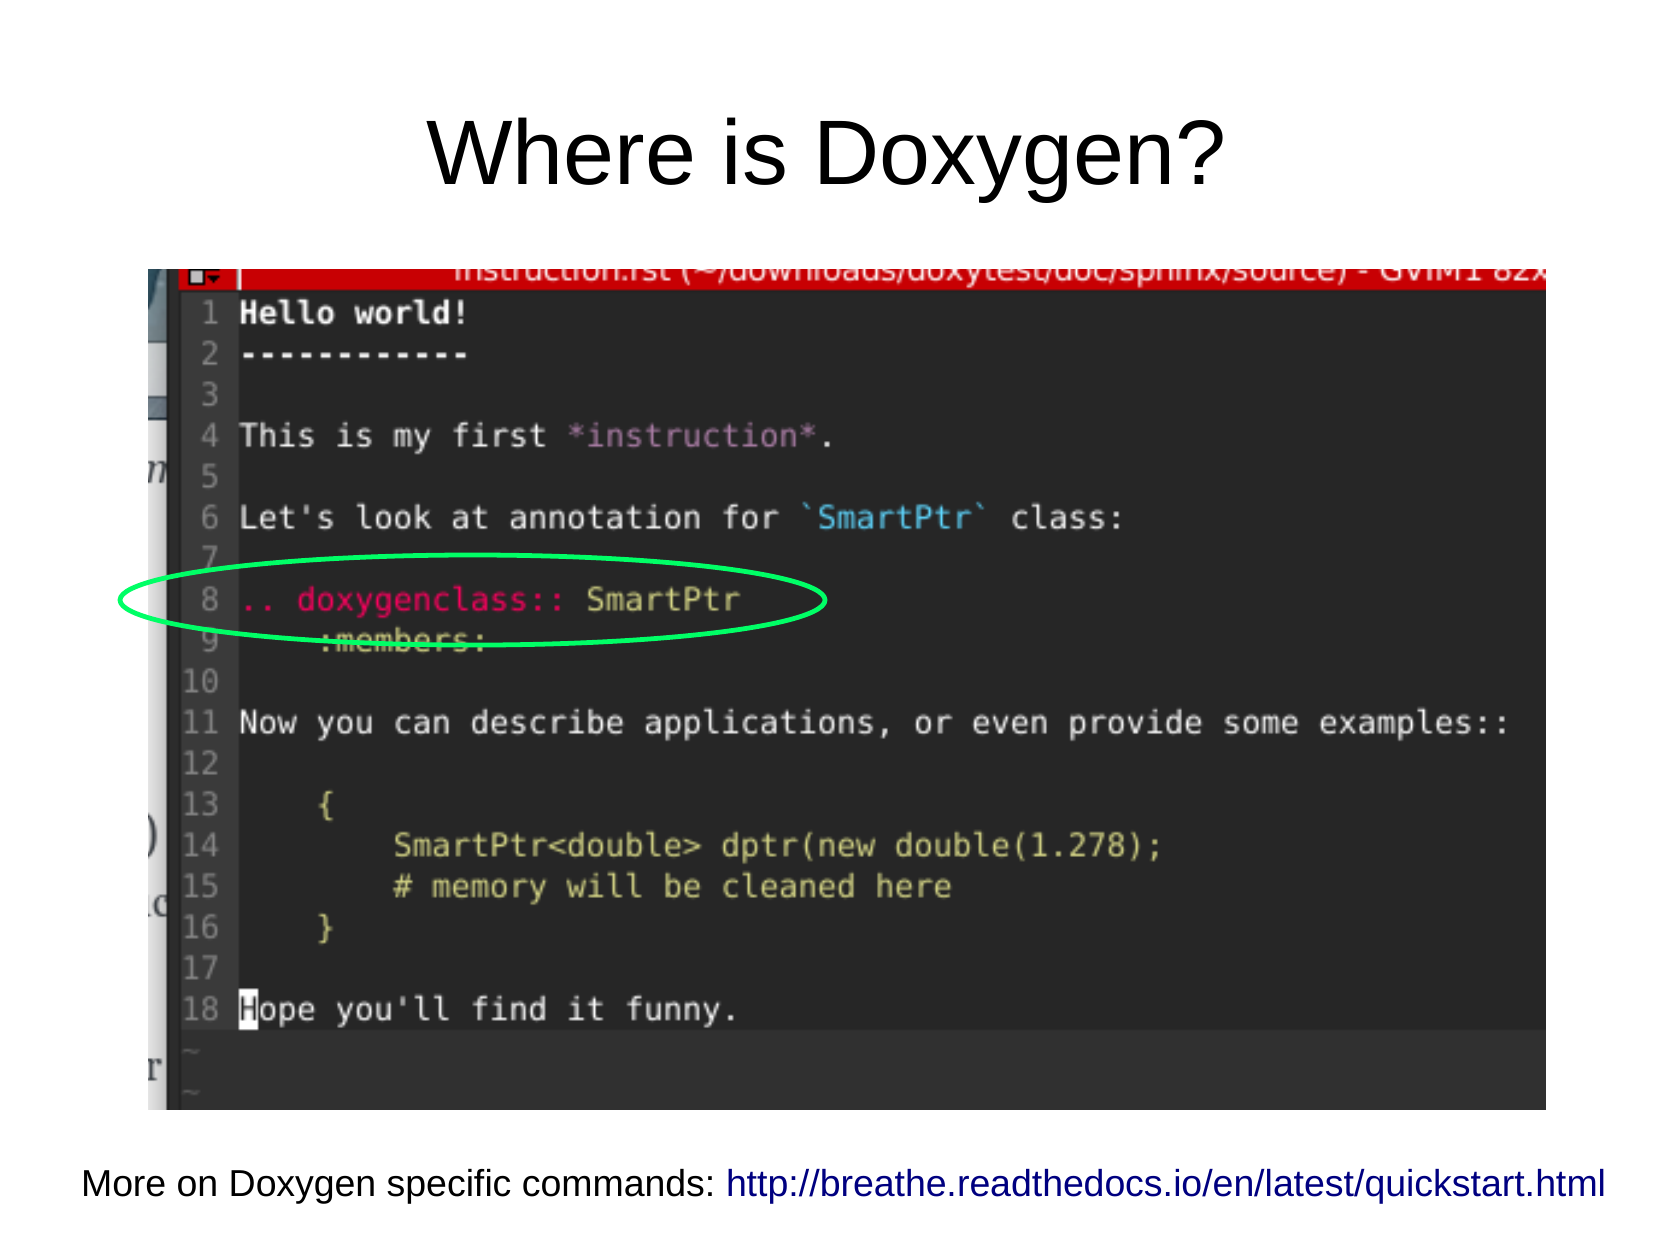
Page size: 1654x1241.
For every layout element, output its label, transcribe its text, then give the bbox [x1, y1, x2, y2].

picture [148, 558, 822, 642]
text_box More on Doxygen specific commands: http://breathe.readthedocs.io/en/latest/quickstart.html [66, 1155, 1622, 1213]
picture [148, 269, 1546, 1111]
title Where is Doxygen? [82, 49, 1571, 257]
